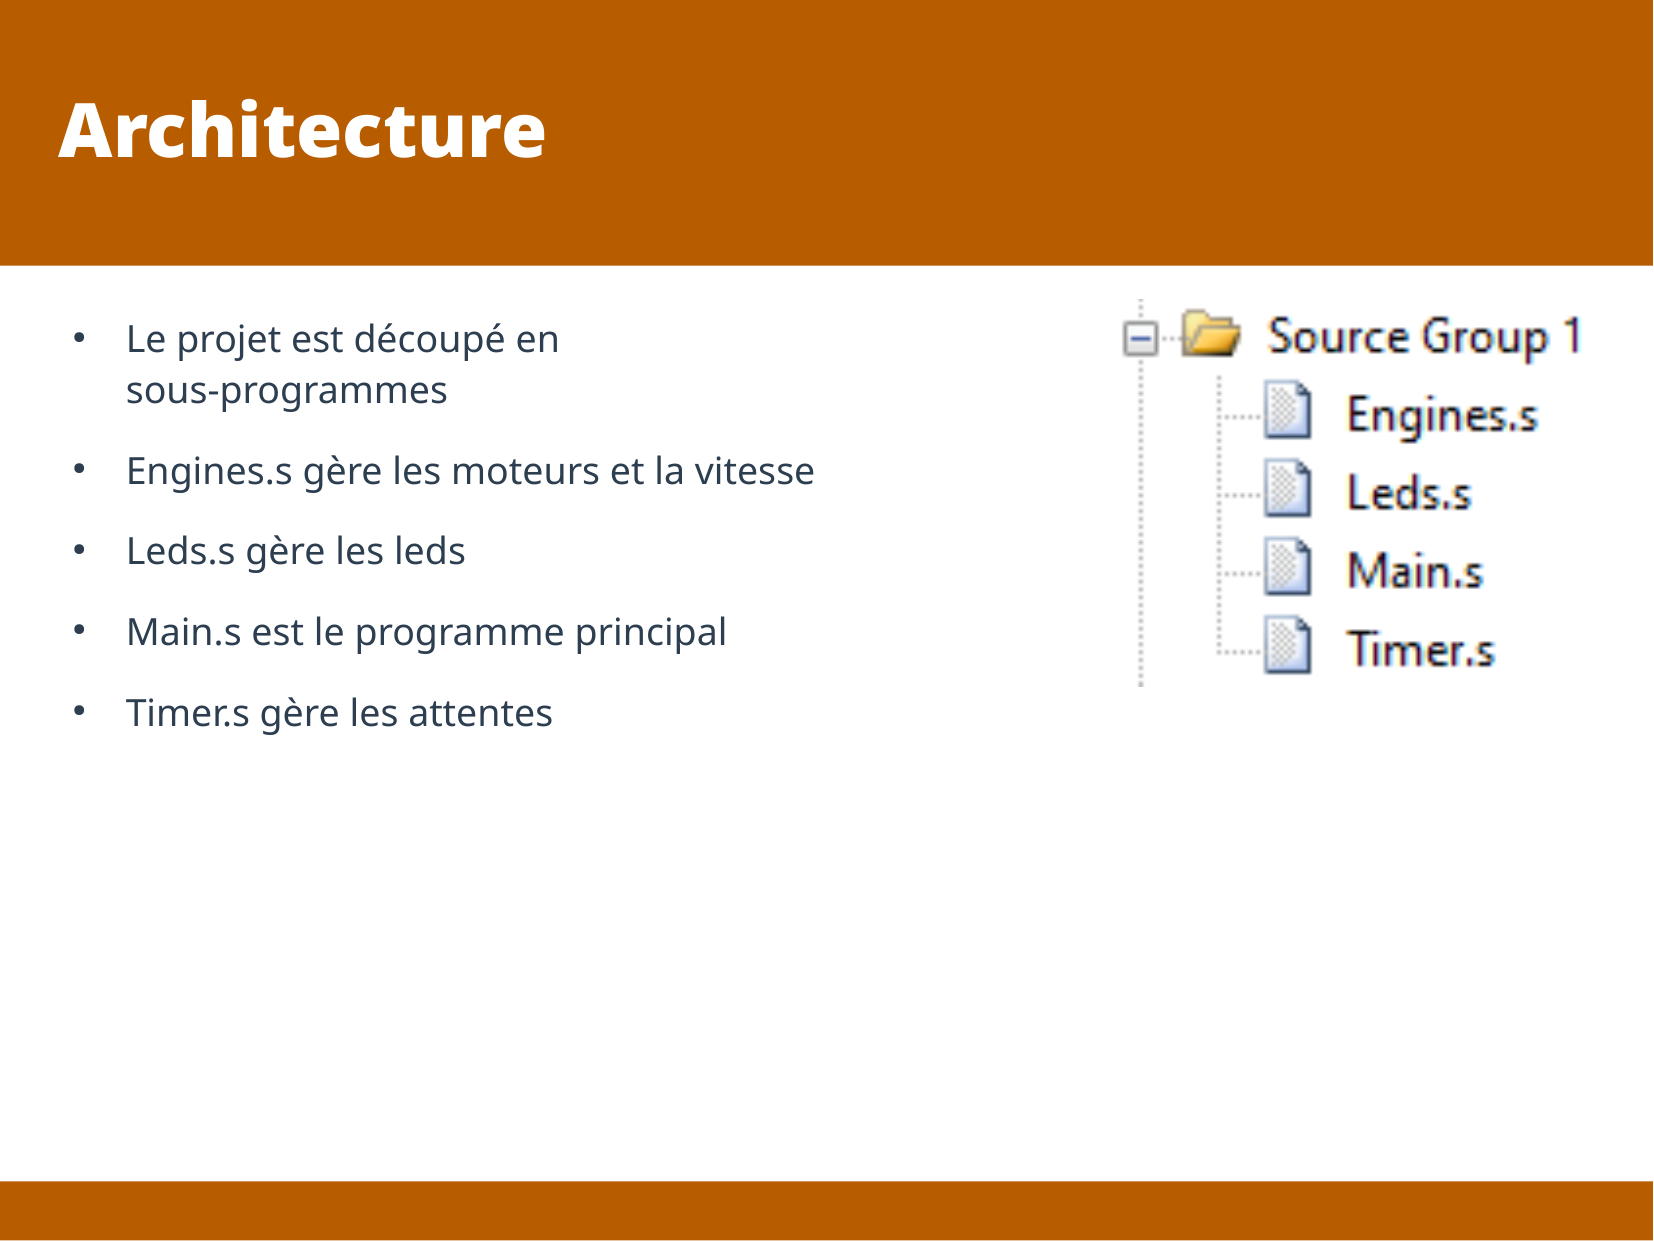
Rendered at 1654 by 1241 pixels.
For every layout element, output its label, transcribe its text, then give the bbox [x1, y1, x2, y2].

title Architecture [58, 49, 1594, 207]
list Le projet est découpé en sous-programmes Engines.s gère les moteurs et la vitesse Leds.s gère les leds Main.s est le programme principal Timer.s gère les attentes [55, 312, 1591, 1141]
picture [1113, 299, 1594, 687]
